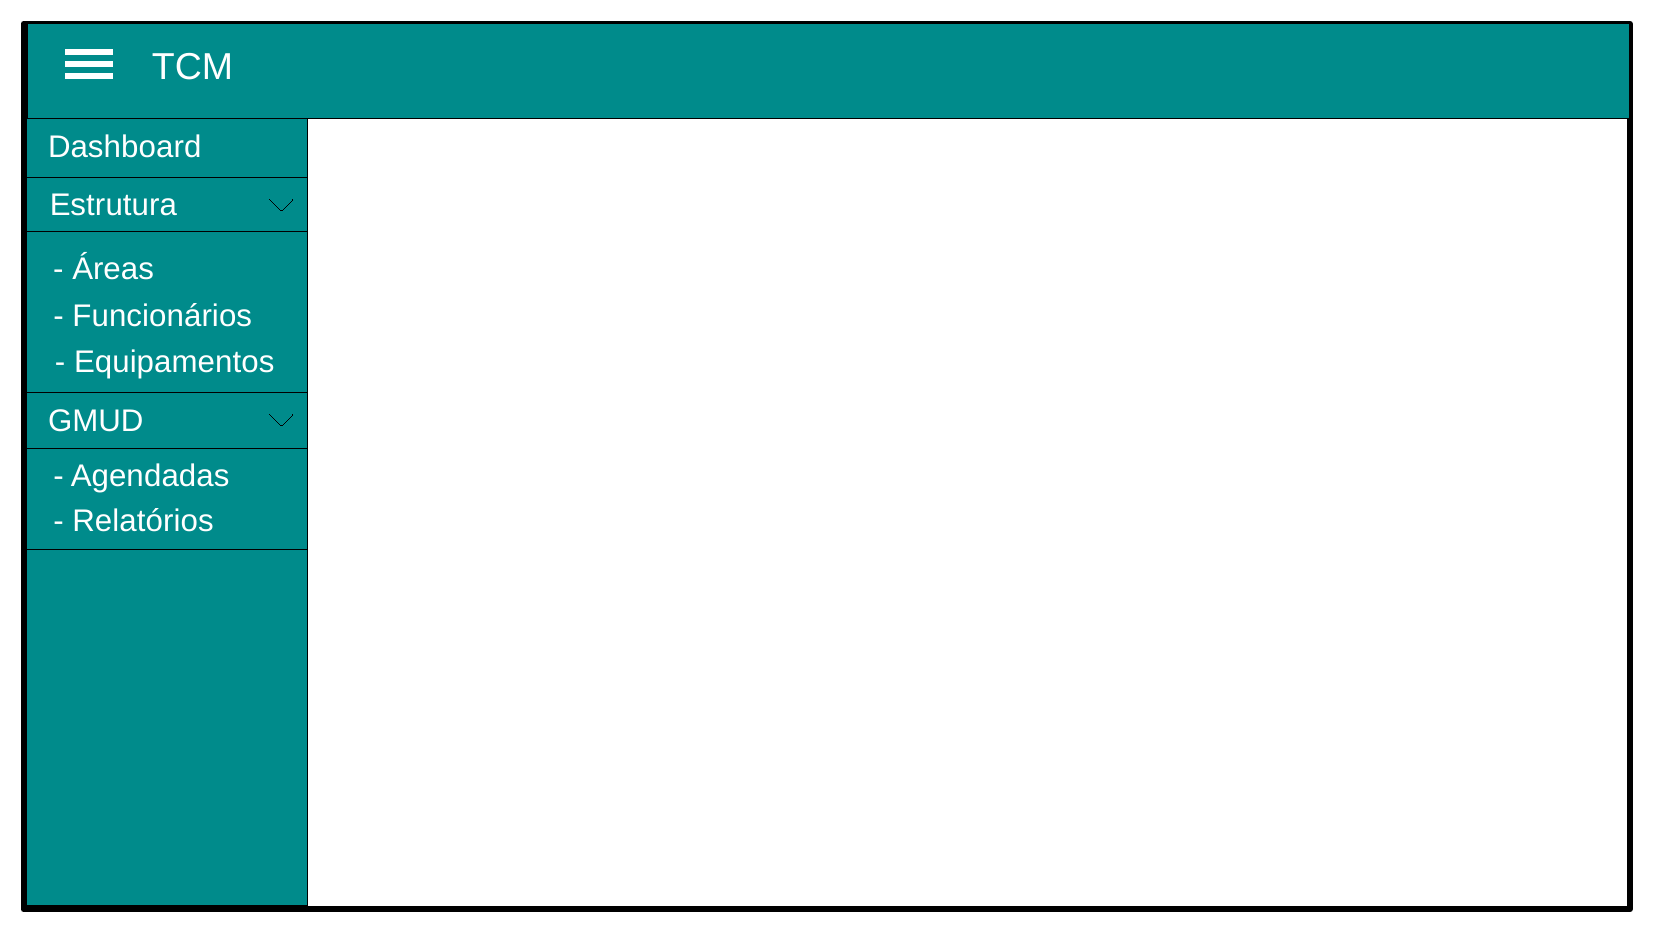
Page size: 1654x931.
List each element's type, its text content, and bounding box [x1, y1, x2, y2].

text_box GMUD [33, 395, 159, 446]
text_box [26, 449, 308, 549]
text_box [26, 393, 308, 448]
text_box [26, 23, 1630, 177]
text_box - Equipamentos [40, 336, 290, 387]
text_box [26, 550, 308, 906]
text_box - Relatórios [38, 495, 237, 580]
text_box - Agendadas [38, 450, 245, 501]
text_box [26, 232, 308, 392]
text_box Dashboard [33, 121, 217, 171]
text_box Estrutura [35, 179, 193, 229]
text_box - Funcionários [38, 290, 268, 341]
text_box [26, 178, 308, 231]
text_box - Áreas [38, 243, 170, 290]
text_box TCM [137, 37, 249, 95]
